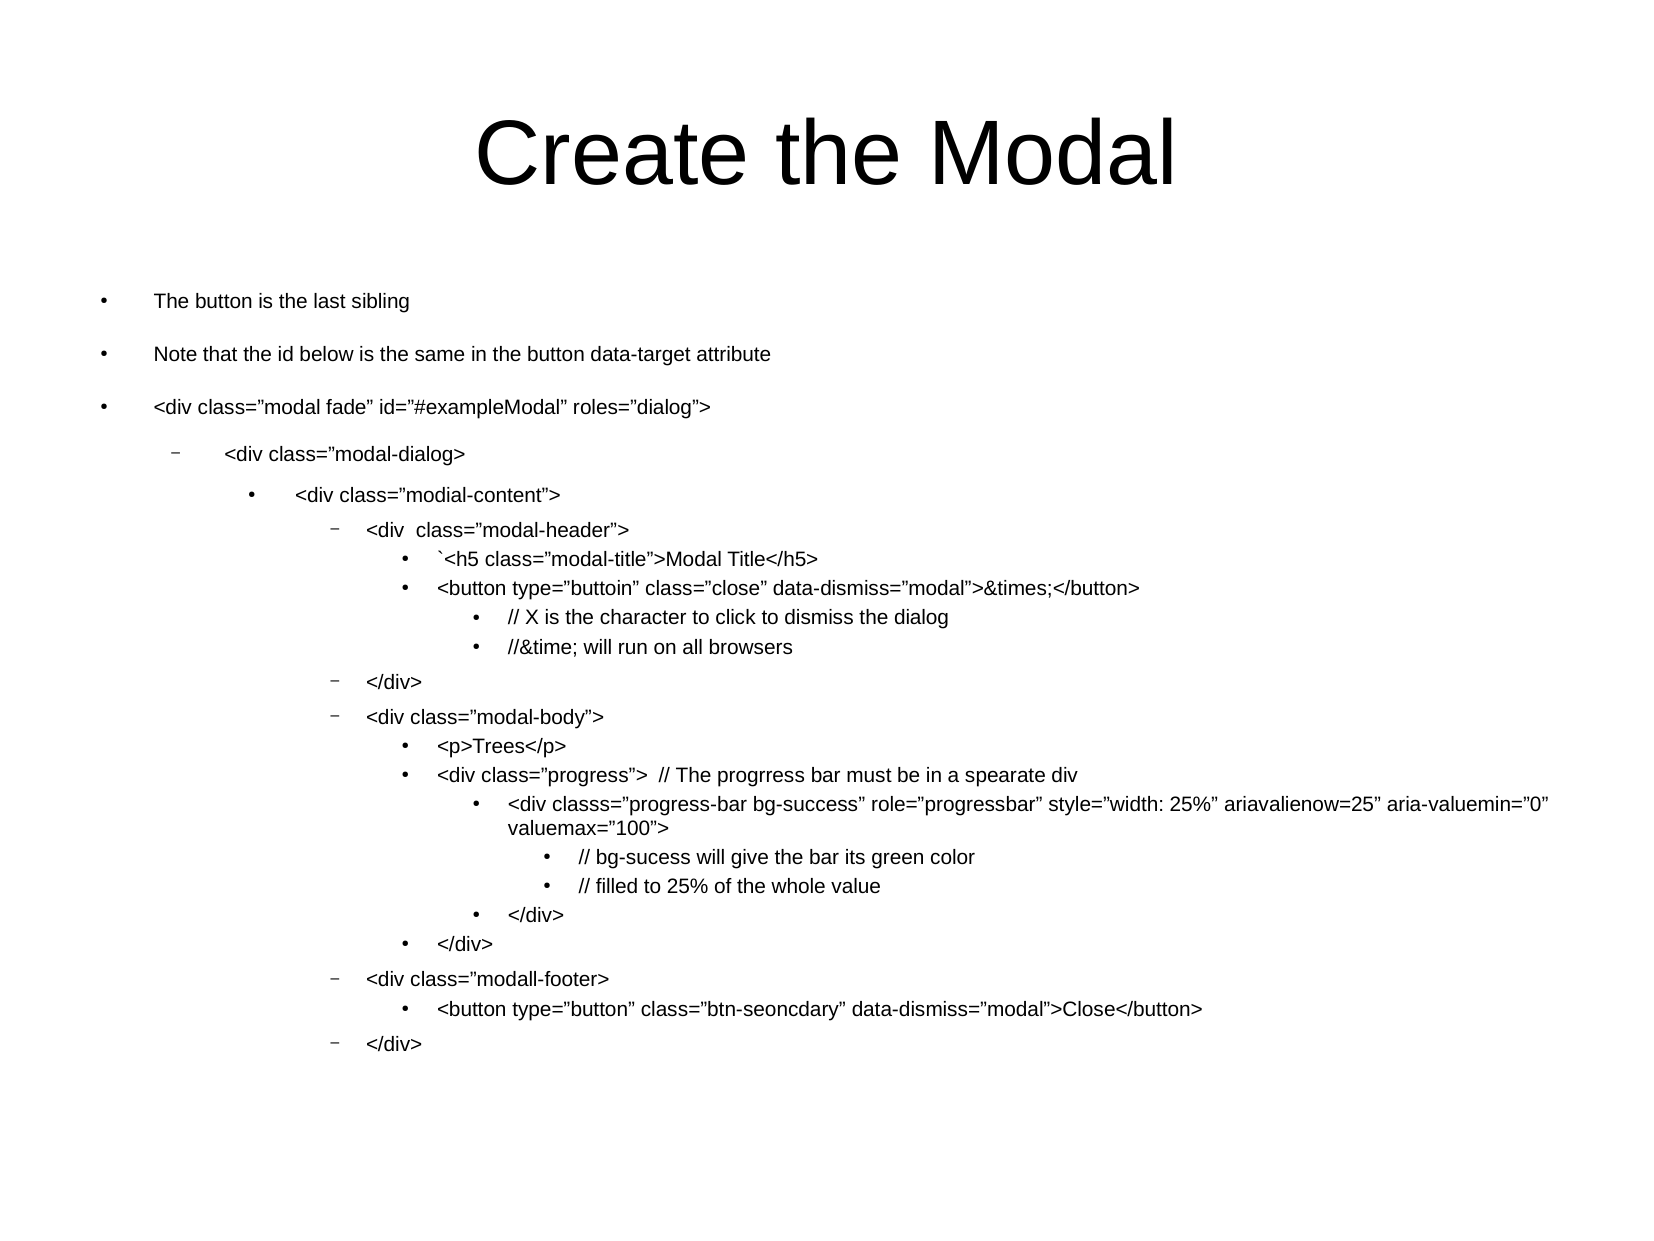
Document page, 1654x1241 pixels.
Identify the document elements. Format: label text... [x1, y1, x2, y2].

title Create the Modal [82, 49, 1571, 257]
list The button is the last sibling Note that the id below is the same in the button data-target attribute <div class=”modal fade” id=”#exampleModal” roles=”dialog”> <div class=”modal-dialog> <div class=”modial-content”> <div class=”modal-header”> `<h5 class=”modal-title”>Modal Title</h5> <button type=”buttoin” class=”close” data-dismiss=”modal”>&times;</button> // X is the character to click to dismiss the dialog //&time; will run on all browsers </div> <div class=”modal-body”> <p>Trees</p> <div class=”progress”> // The progrress bar must be in a spearate div <div classs=”progress-bar bg-success” role=”progressbar” style=”width: 25%” ariavalienow=25” aria-valuemin=”0” valuemax=”100”> // bg-sucess will give the bar its green color // filled to 25% of the whole value </div> </div> <div class=”modall-footer> <button type=”button” class=”btn-seoncdary” data-dismiss=”modal”>Close</button> </div> [82, 290, 1571, 1217]
